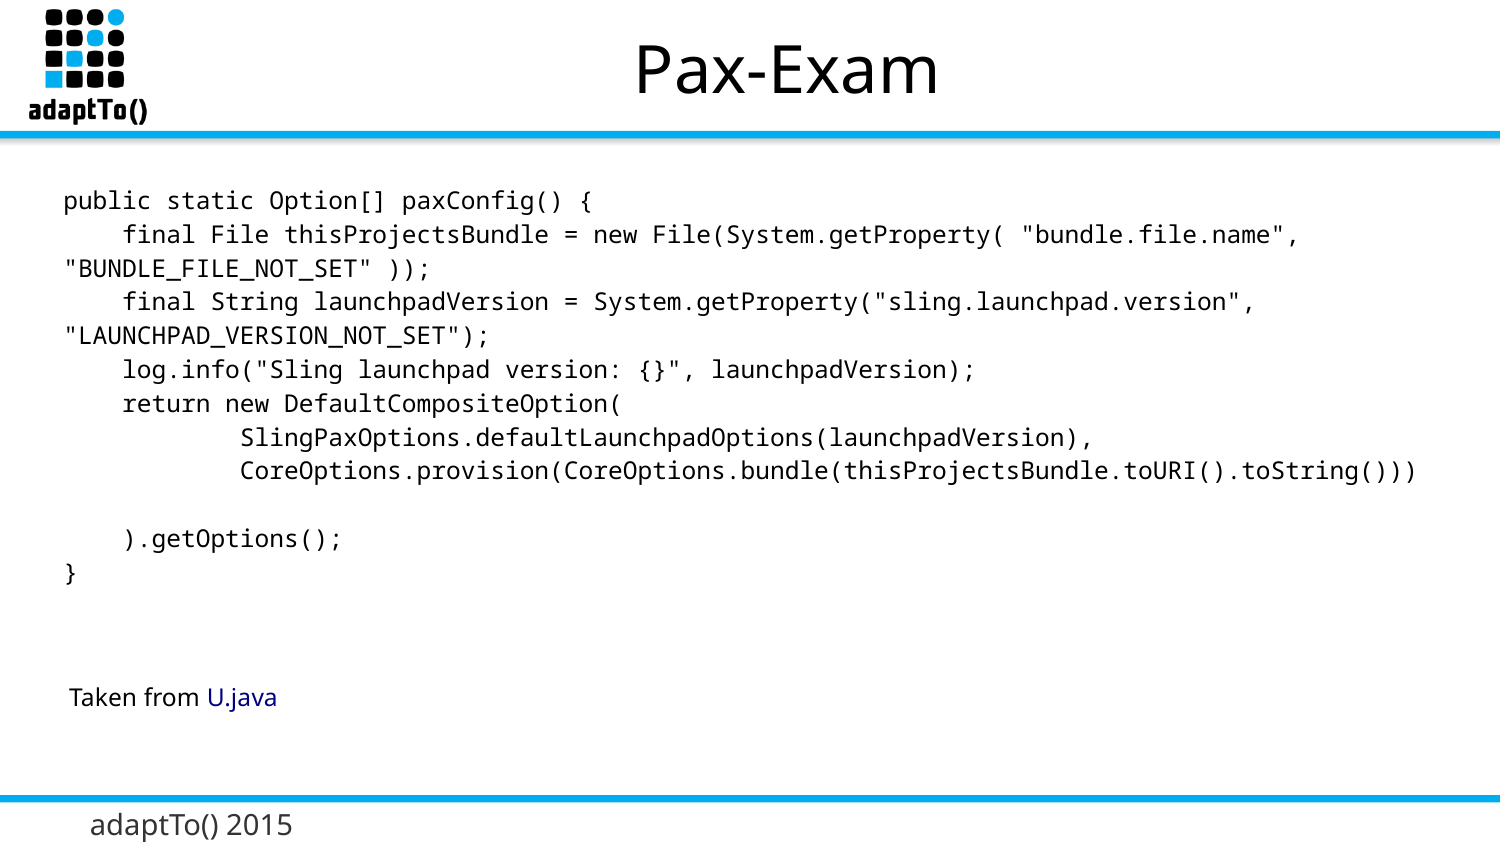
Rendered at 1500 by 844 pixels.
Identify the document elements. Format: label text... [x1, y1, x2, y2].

list public static Option[] paxConfig() { final File thisProjectsBundle = new File(System.getProperty( "bundle.file.name", "BUNDLE_FILE_NOT_SET" )); final String launchpadVersion = System.getProperty("sling.launchpad.version", "LAUNCHPAD_VERSION_NOT_SET"); log.info("Sling launchpad version: {}", launchpadVersion); return new DefaultCompositeOption( SlingPaxOptions.defaultLaunchpadOptions(launchpadVersion), CoreOptions.provision(CoreOptions.bundle(thisProjectsBundle.toURI().toString())) ).getOptions(); } Taken from U.java [52, 183, 1447, 760]
picture [27, 6, 148, 126]
title Pax-Exam [150, 15, 1425, 121]
